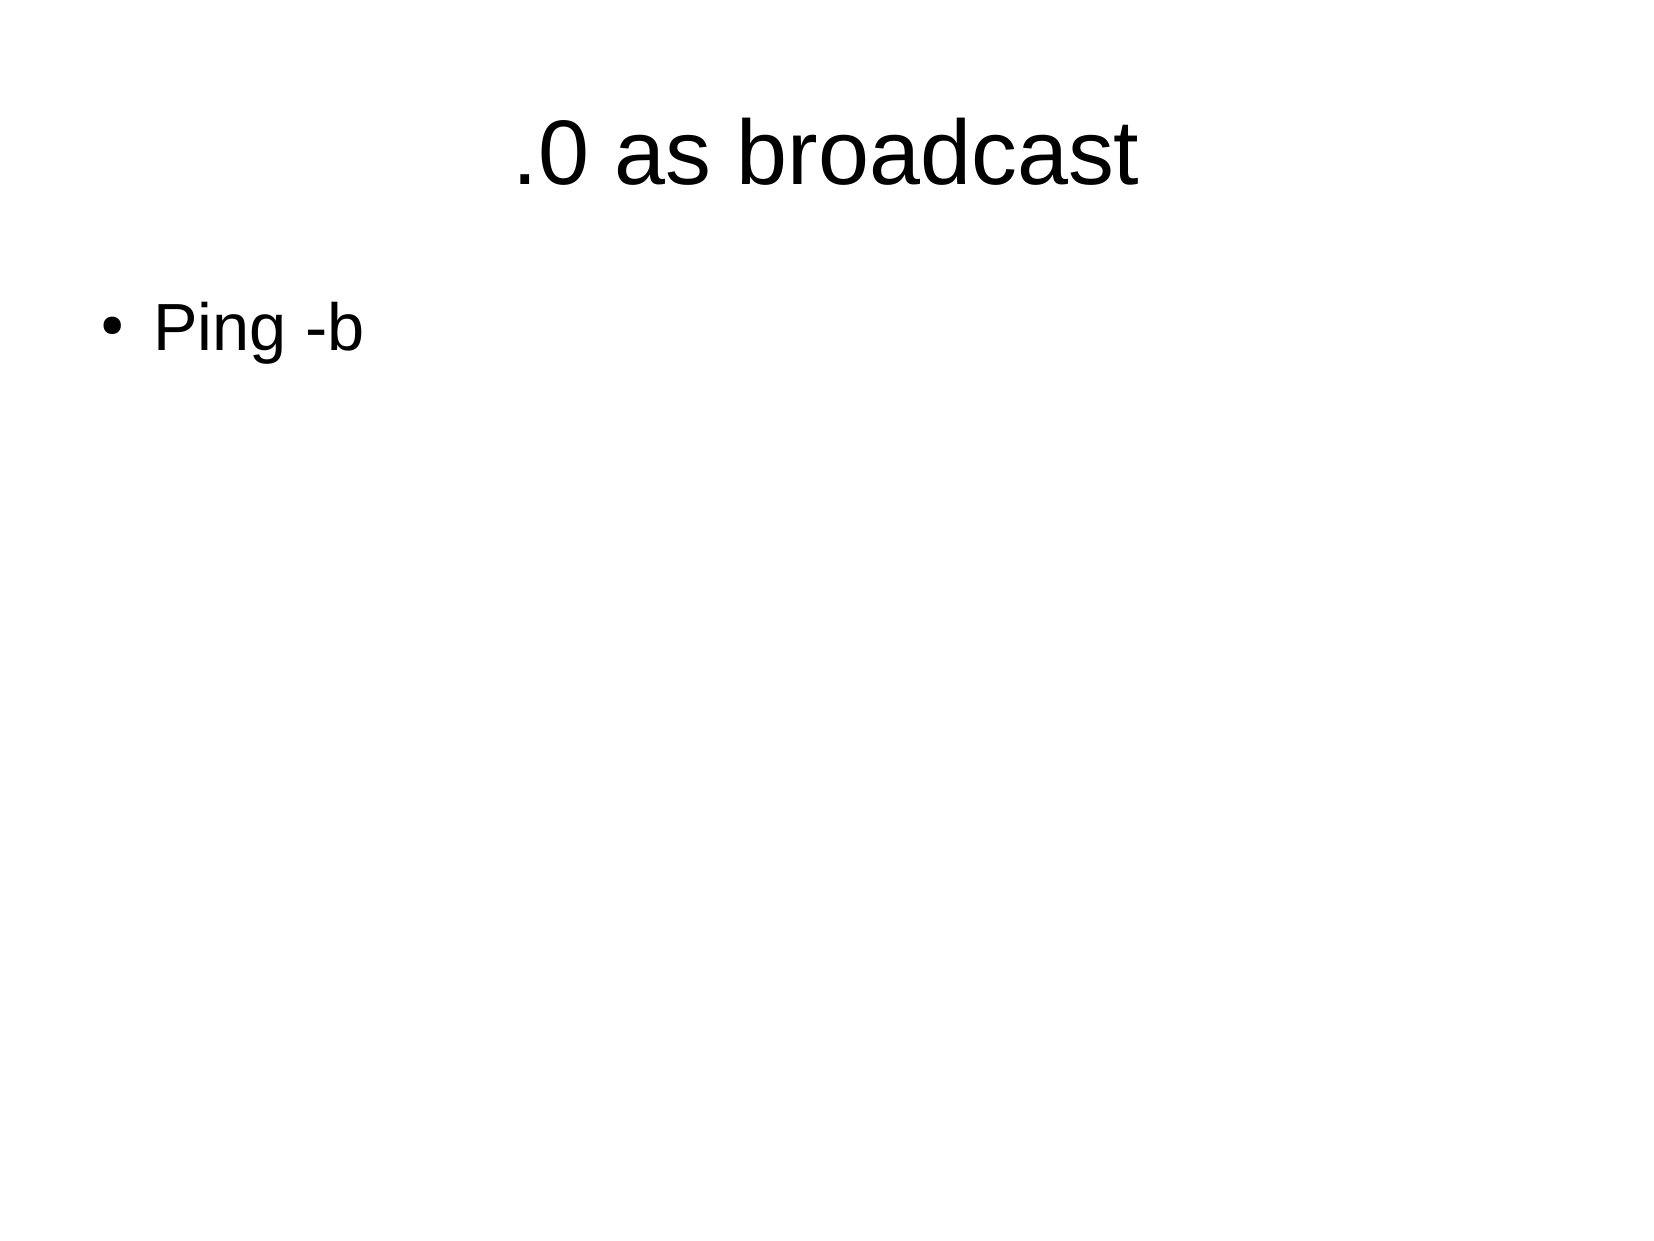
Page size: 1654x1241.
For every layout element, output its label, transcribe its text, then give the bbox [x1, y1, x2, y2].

title .0 as broadcast [82, 49, 1571, 257]
list Ping -b [82, 290, 1571, 1010]
